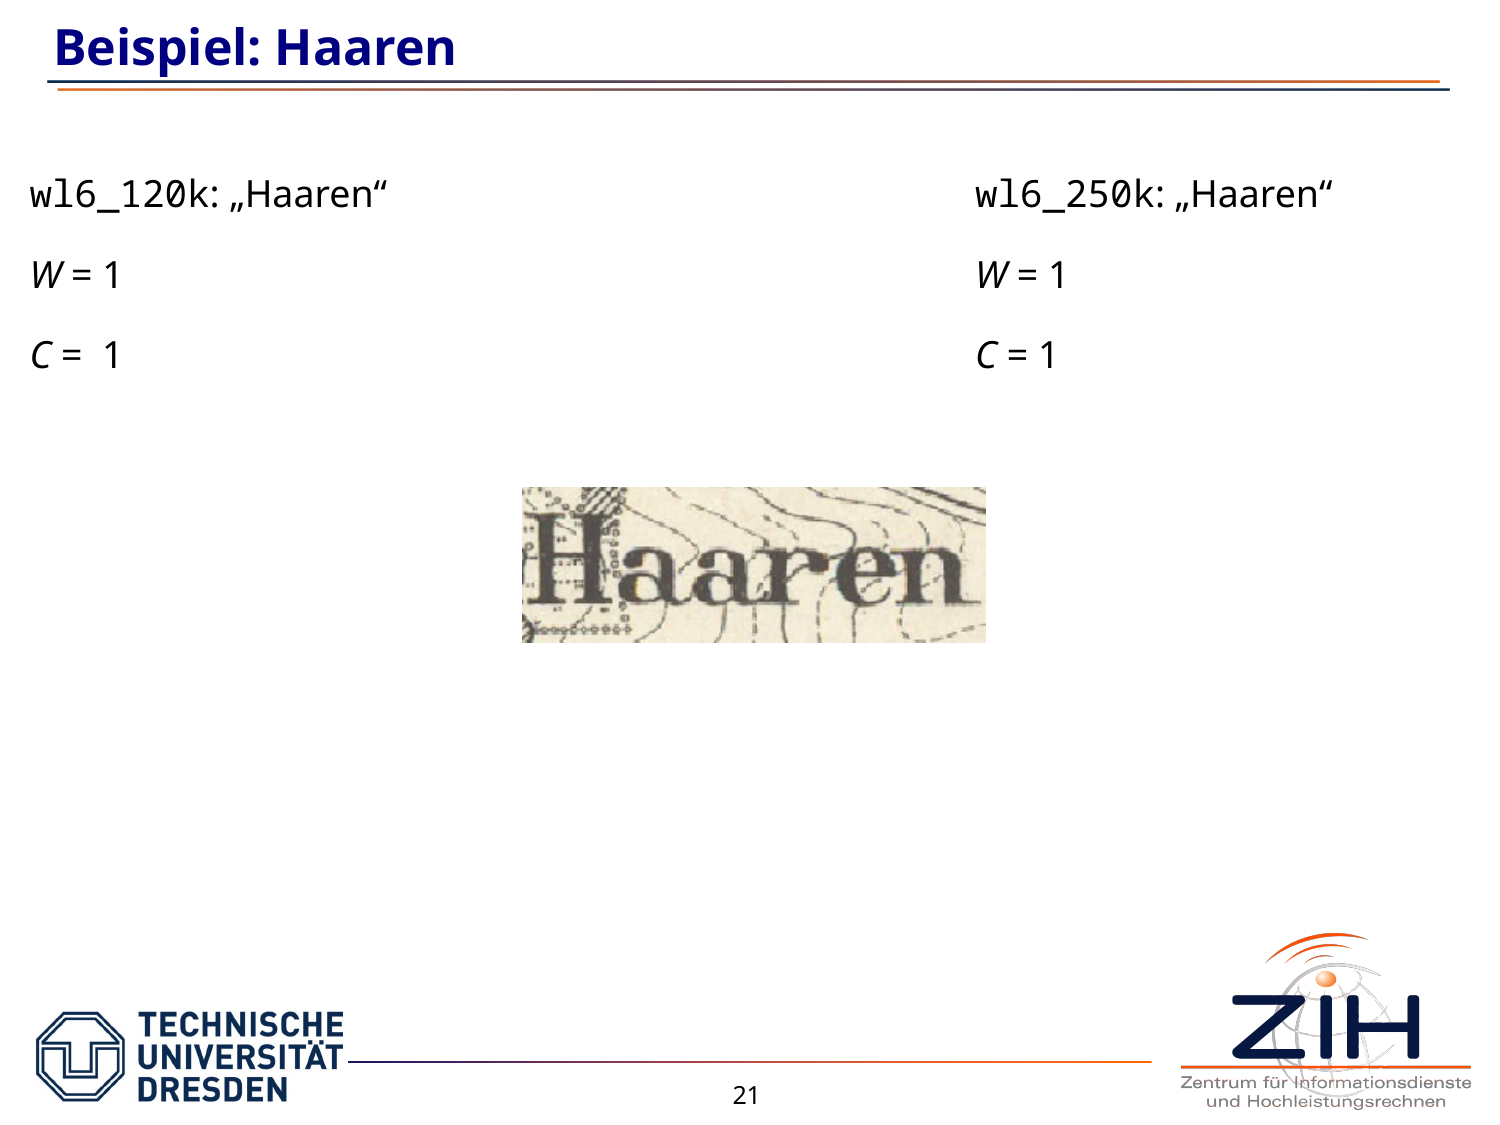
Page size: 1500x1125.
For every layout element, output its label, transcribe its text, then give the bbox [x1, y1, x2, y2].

picture [522, 487, 986, 643]
picture [35, 1011, 343, 1102]
list wl6_120k: „Haaren“ W = 1 C = 1 [29, 118, 707, 430]
picture [1181, 933, 1471, 1110]
list wl6_250k: „Haaren“ W = 1 C = 1 [975, 118, 1418, 430]
title Beispiel: Haaren [53, 12, 1453, 81]
picture [47, 80, 1450, 91]
